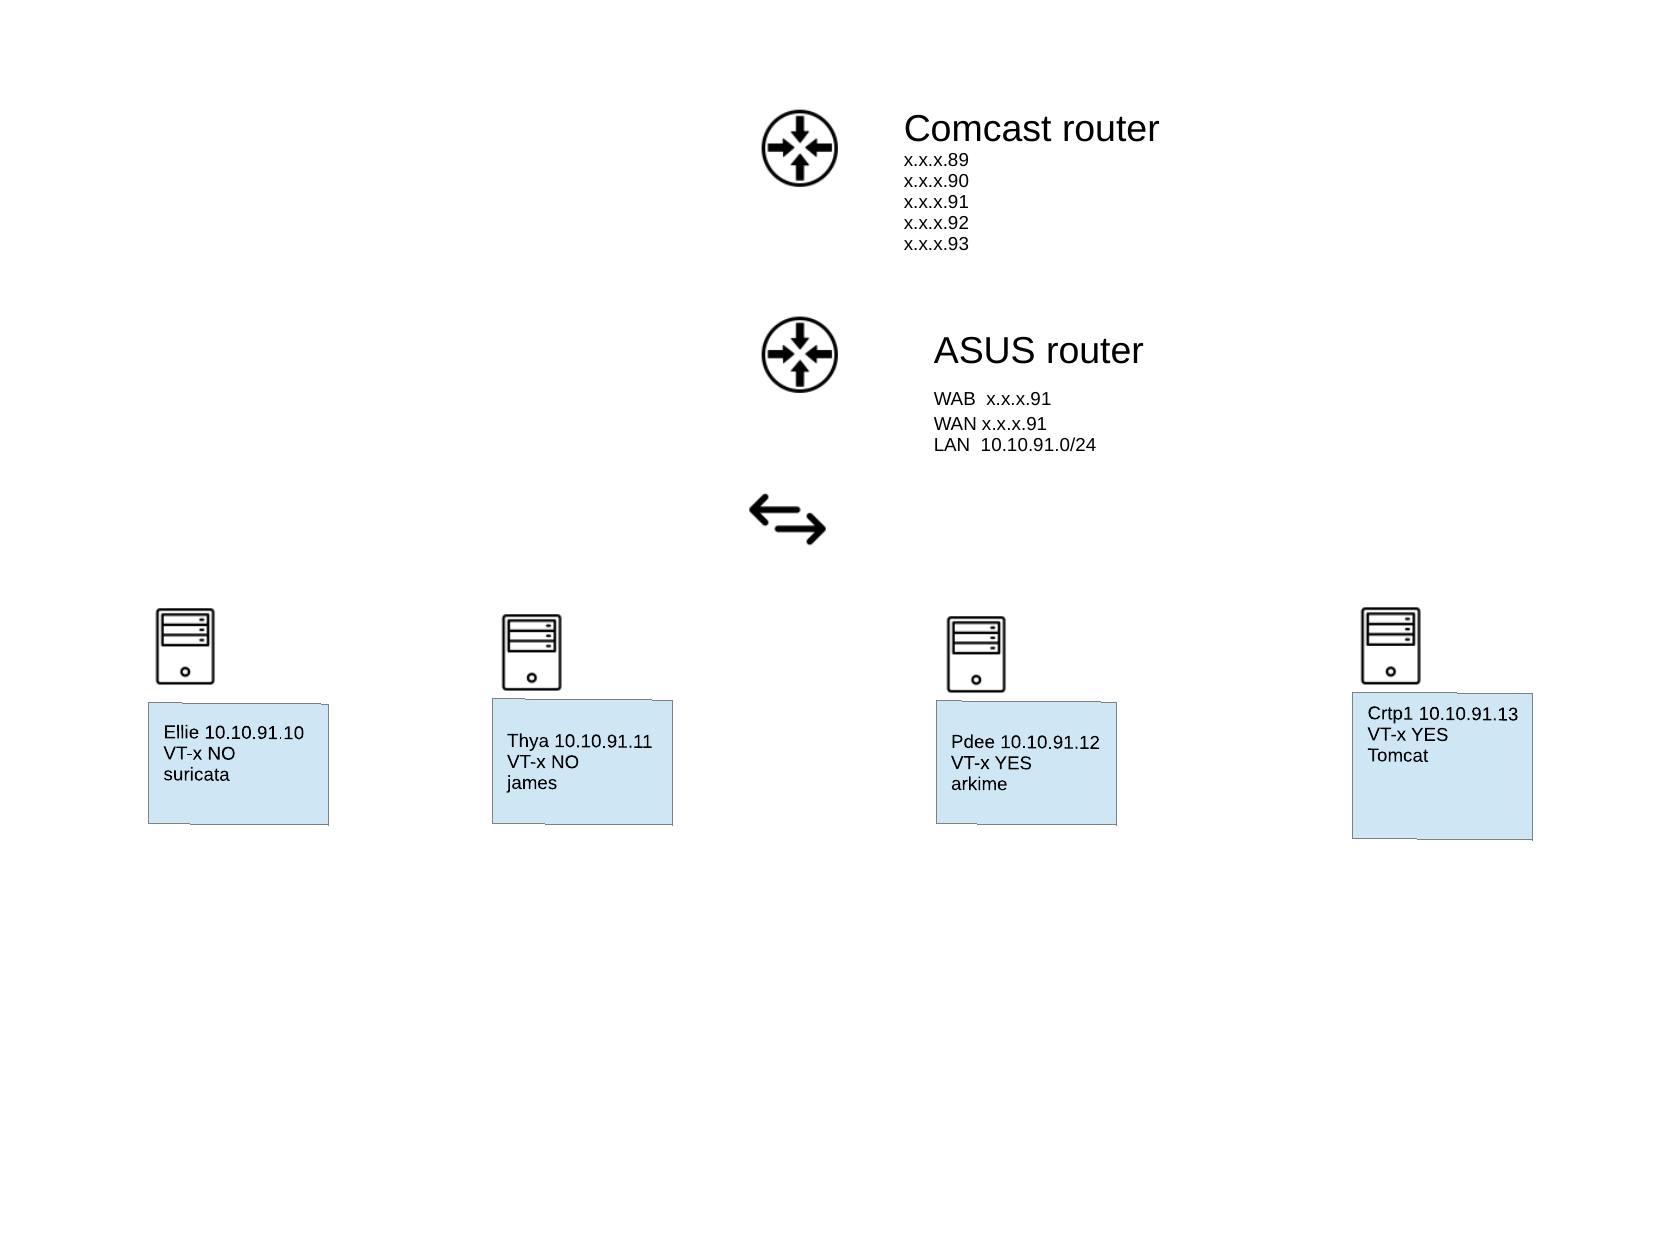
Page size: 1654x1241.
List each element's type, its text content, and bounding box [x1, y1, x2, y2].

text_box Pdee 10.10.91.12 VT-x YES arkime [936, 700, 1117, 826]
text_box Ellie 10.10.91.10 VT-x NO suricata [148, 702, 329, 826]
picture [145, 600, 221, 693]
text_box ASUS router WAB x.x.x.91 WAN x.x.x.91 LAN 10.10.91.0/24 [918, 321, 1160, 463]
picture [751, 306, 844, 399]
picture [936, 608, 1012, 701]
picture [1350, 599, 1427, 693]
text_box Thya 10.10.91.11 VT-x NO james [492, 698, 673, 826]
picture [491, 606, 568, 699]
picture [751, 99, 844, 193]
picture [747, 474, 833, 560]
text_box Crtp1 10.10.91.13 VT-x YES Tomcat [1352, 692, 1533, 841]
text_box Comcast router x.x.x.89 x.x.x.90 x.x.x.91 x.x.x.92 x.x.x.93 [888, 100, 1175, 262]
